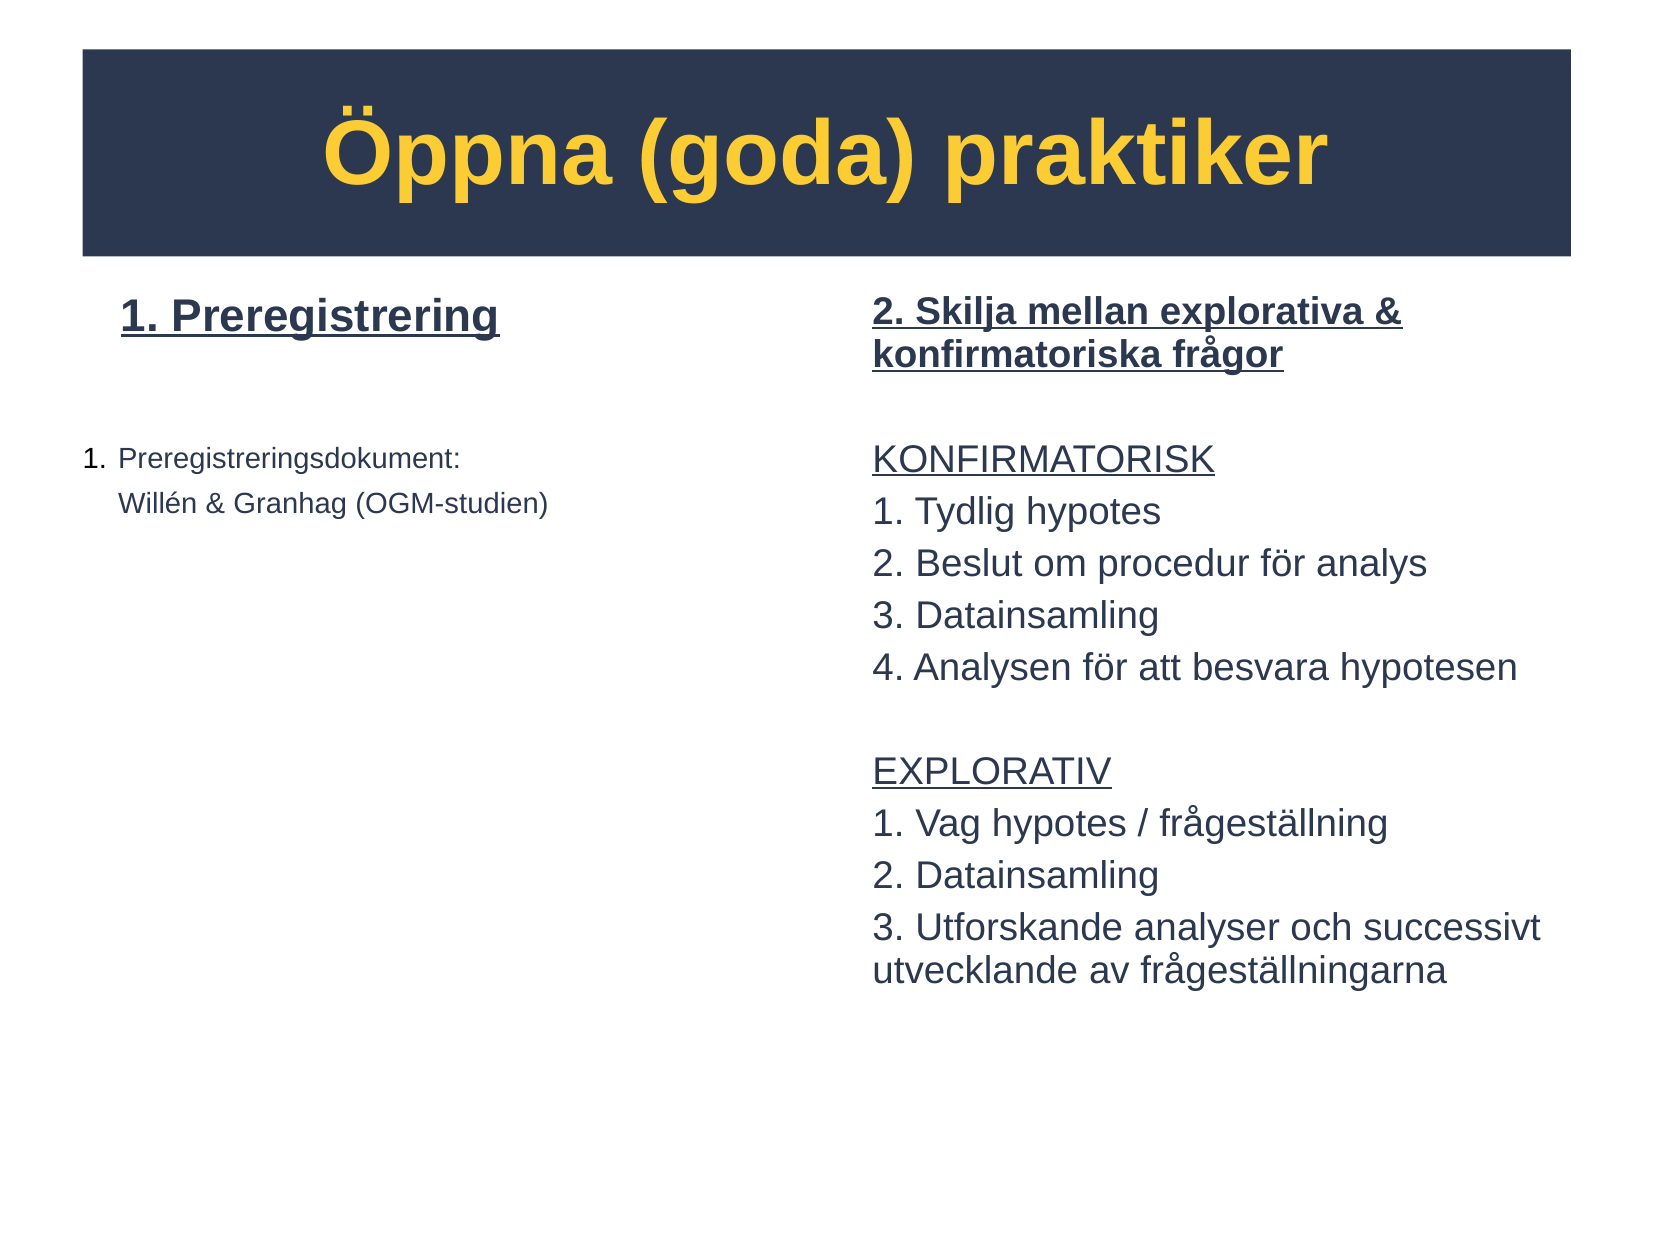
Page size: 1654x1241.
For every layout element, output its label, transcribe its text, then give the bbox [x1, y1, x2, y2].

list 1. Preregistrering Preregistreringsdokument: Willén & Granhag (OGM-studien) [82, 290, 809, 1010]
title Öppna (goda) praktiker [82, 49, 1571, 257]
list 2. Skilja mellan explorativa & konfirmatoriska frågor KONFIRMATORISK 1. Tydlig hypotes 2. Beslut om procedur för analys 3. Datainsamling 4. Analysen för att besvara hypotesen EXPLORATIV 1. Vag hypotes / frågeställning 2. Datainsamling 3. Utforskande analyser och successivt utvecklande av frågeställningarna [845, 290, 1572, 1010]
